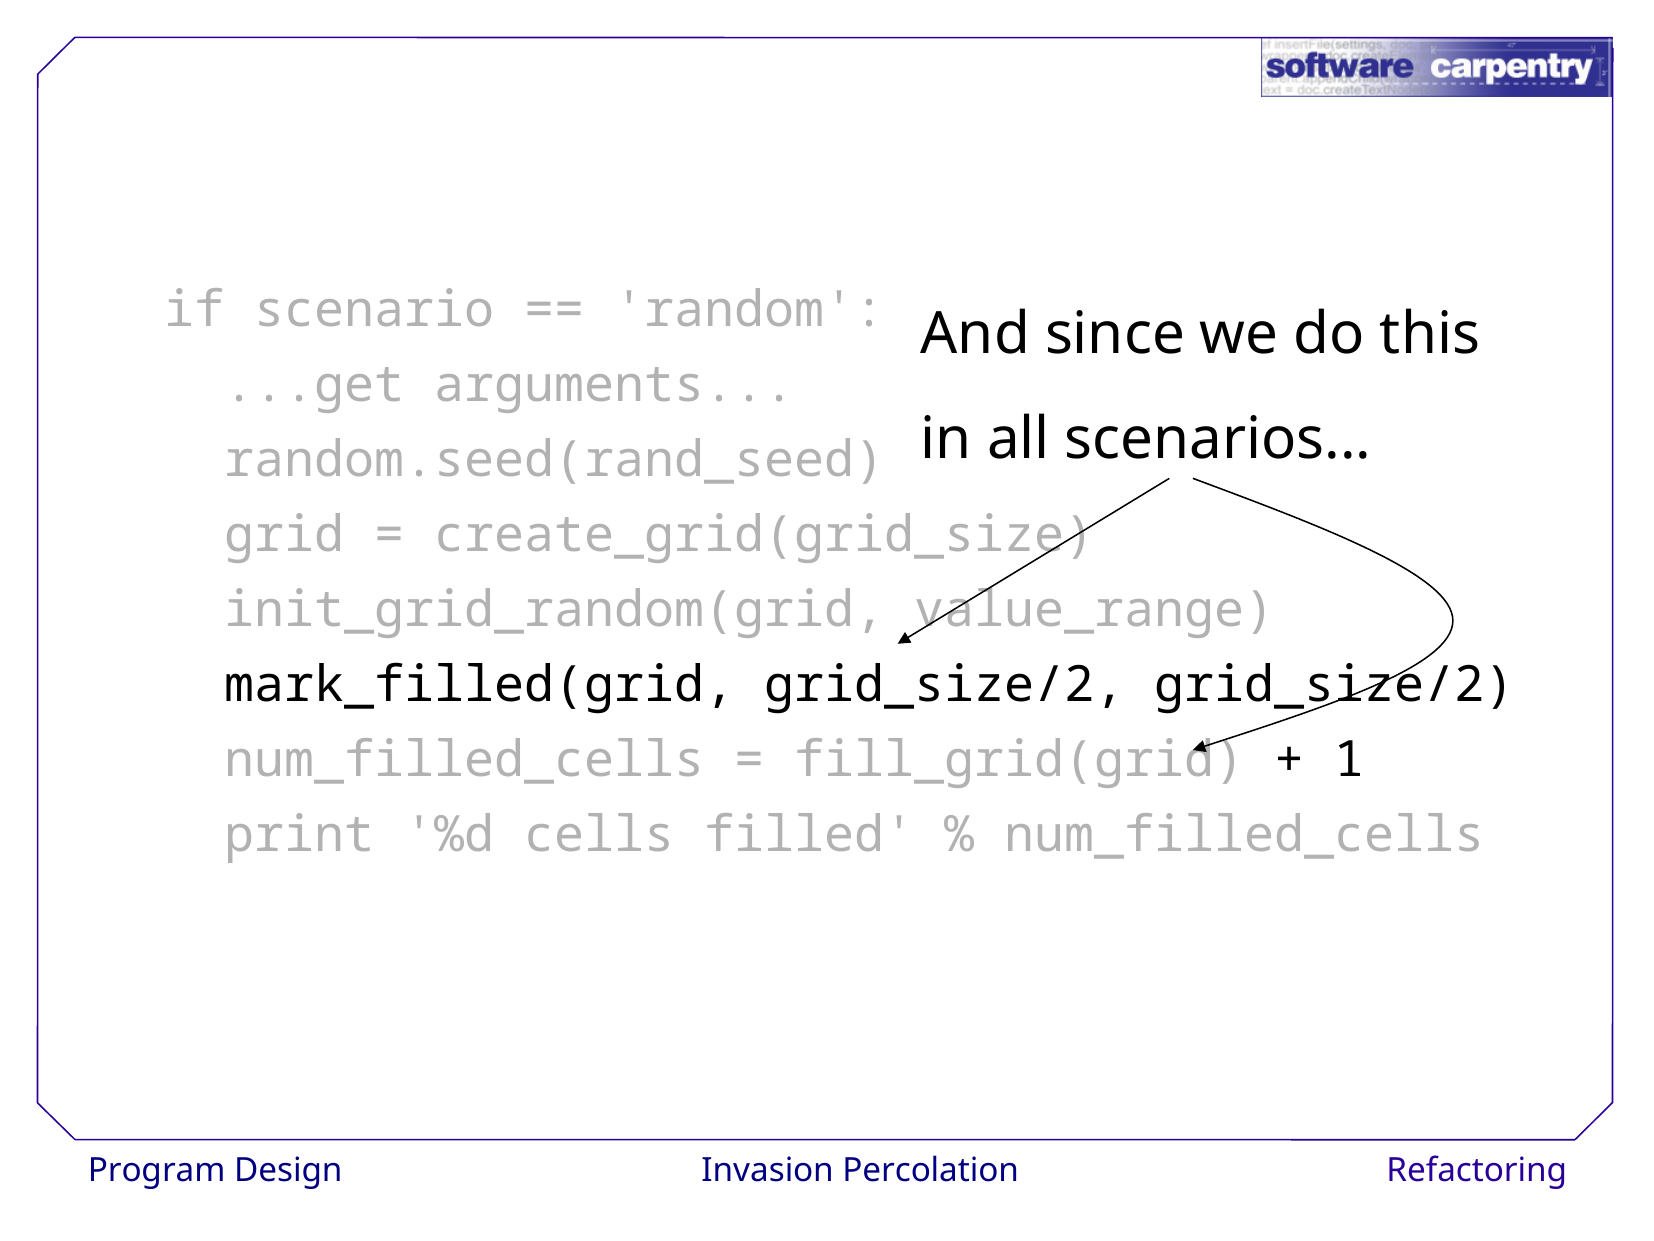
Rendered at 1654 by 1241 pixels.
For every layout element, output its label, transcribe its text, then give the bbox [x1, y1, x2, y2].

text_box if scenario == 'random': ...get arguments... random.seed(rand_seed) grid = create_grid(grid_size) init_grid_random(grid, value_range) mark_filled(grid, grid_size/2, grid_size/2) num_filled_cells = fill_grid(grid) + 1 print '%d cells filled' % num_filled_cells [89, 253, 1508, 1020]
text_box And since we do this in all scenarios... [906, 252, 1646, 479]
picture [1261, 39, 1613, 97]
